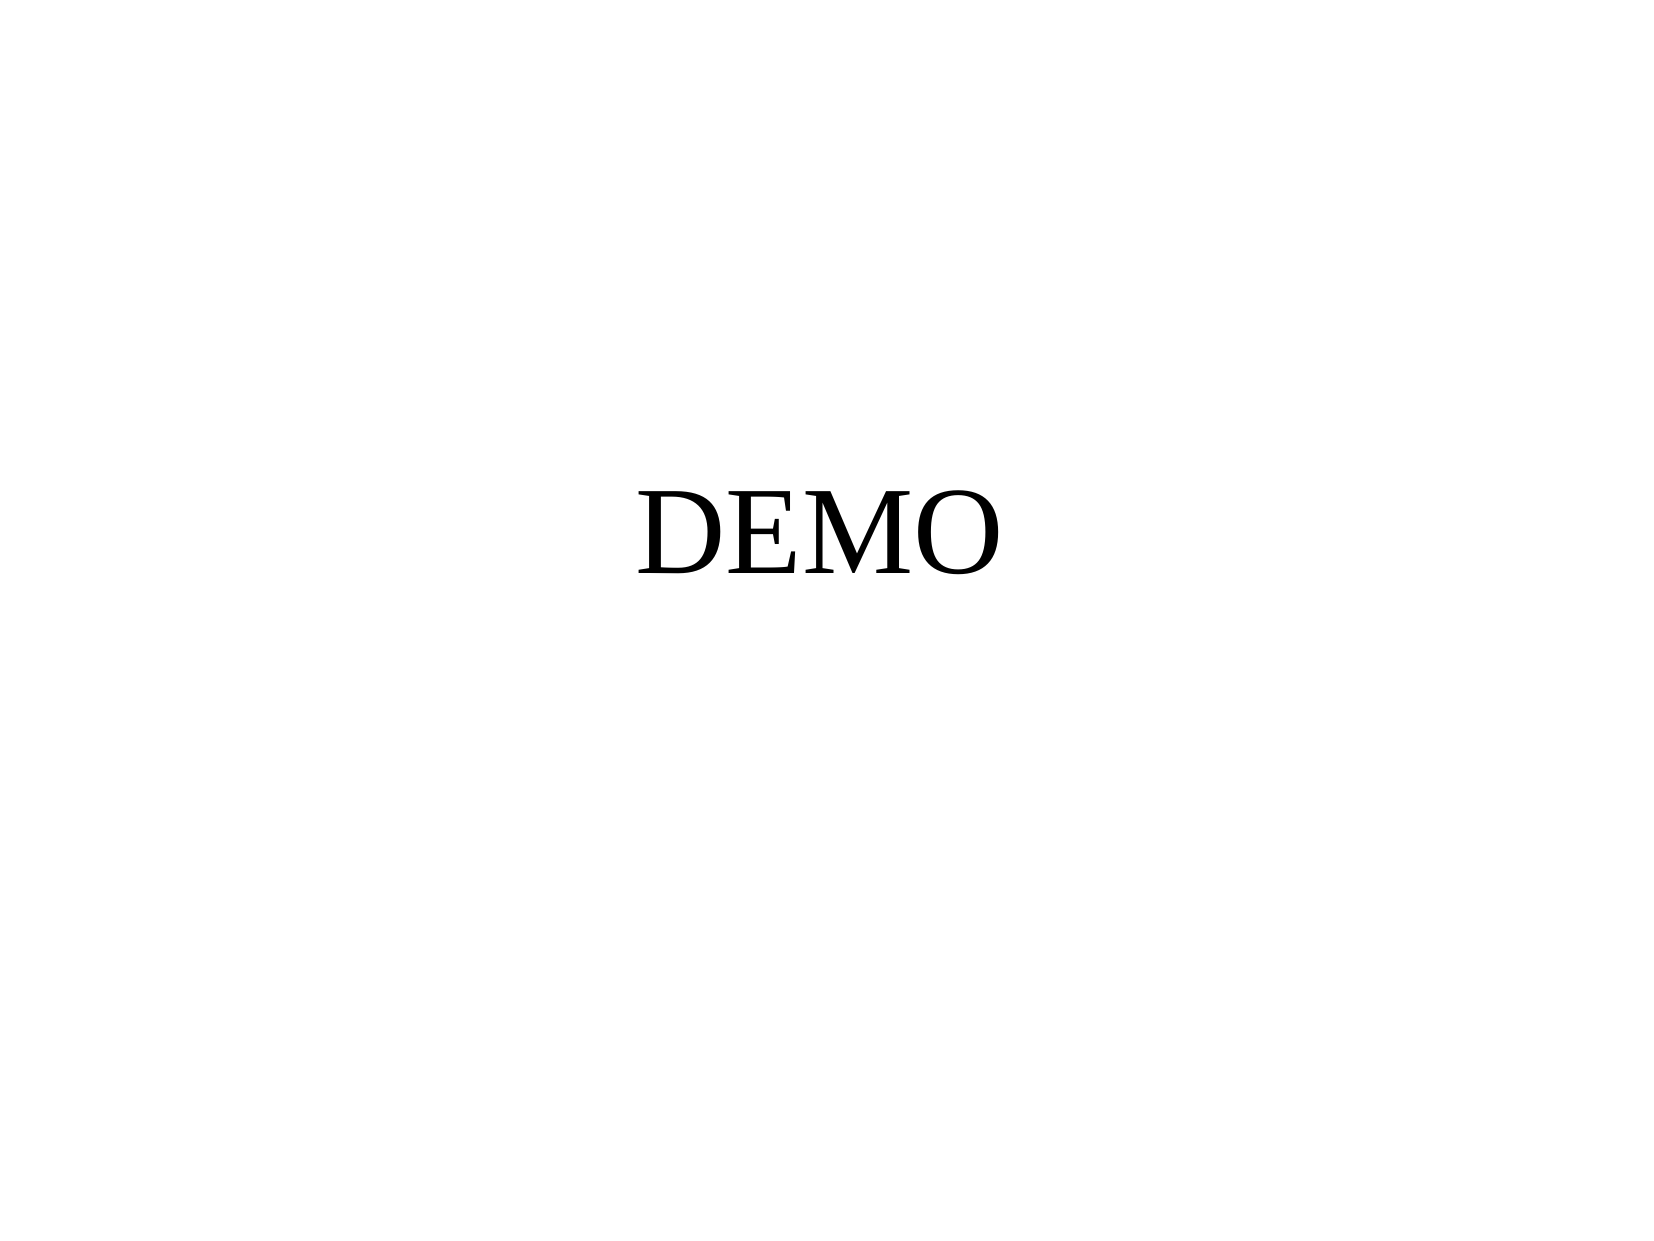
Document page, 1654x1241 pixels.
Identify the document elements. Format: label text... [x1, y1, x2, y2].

title DEMO [295, 442, 1300, 621]
